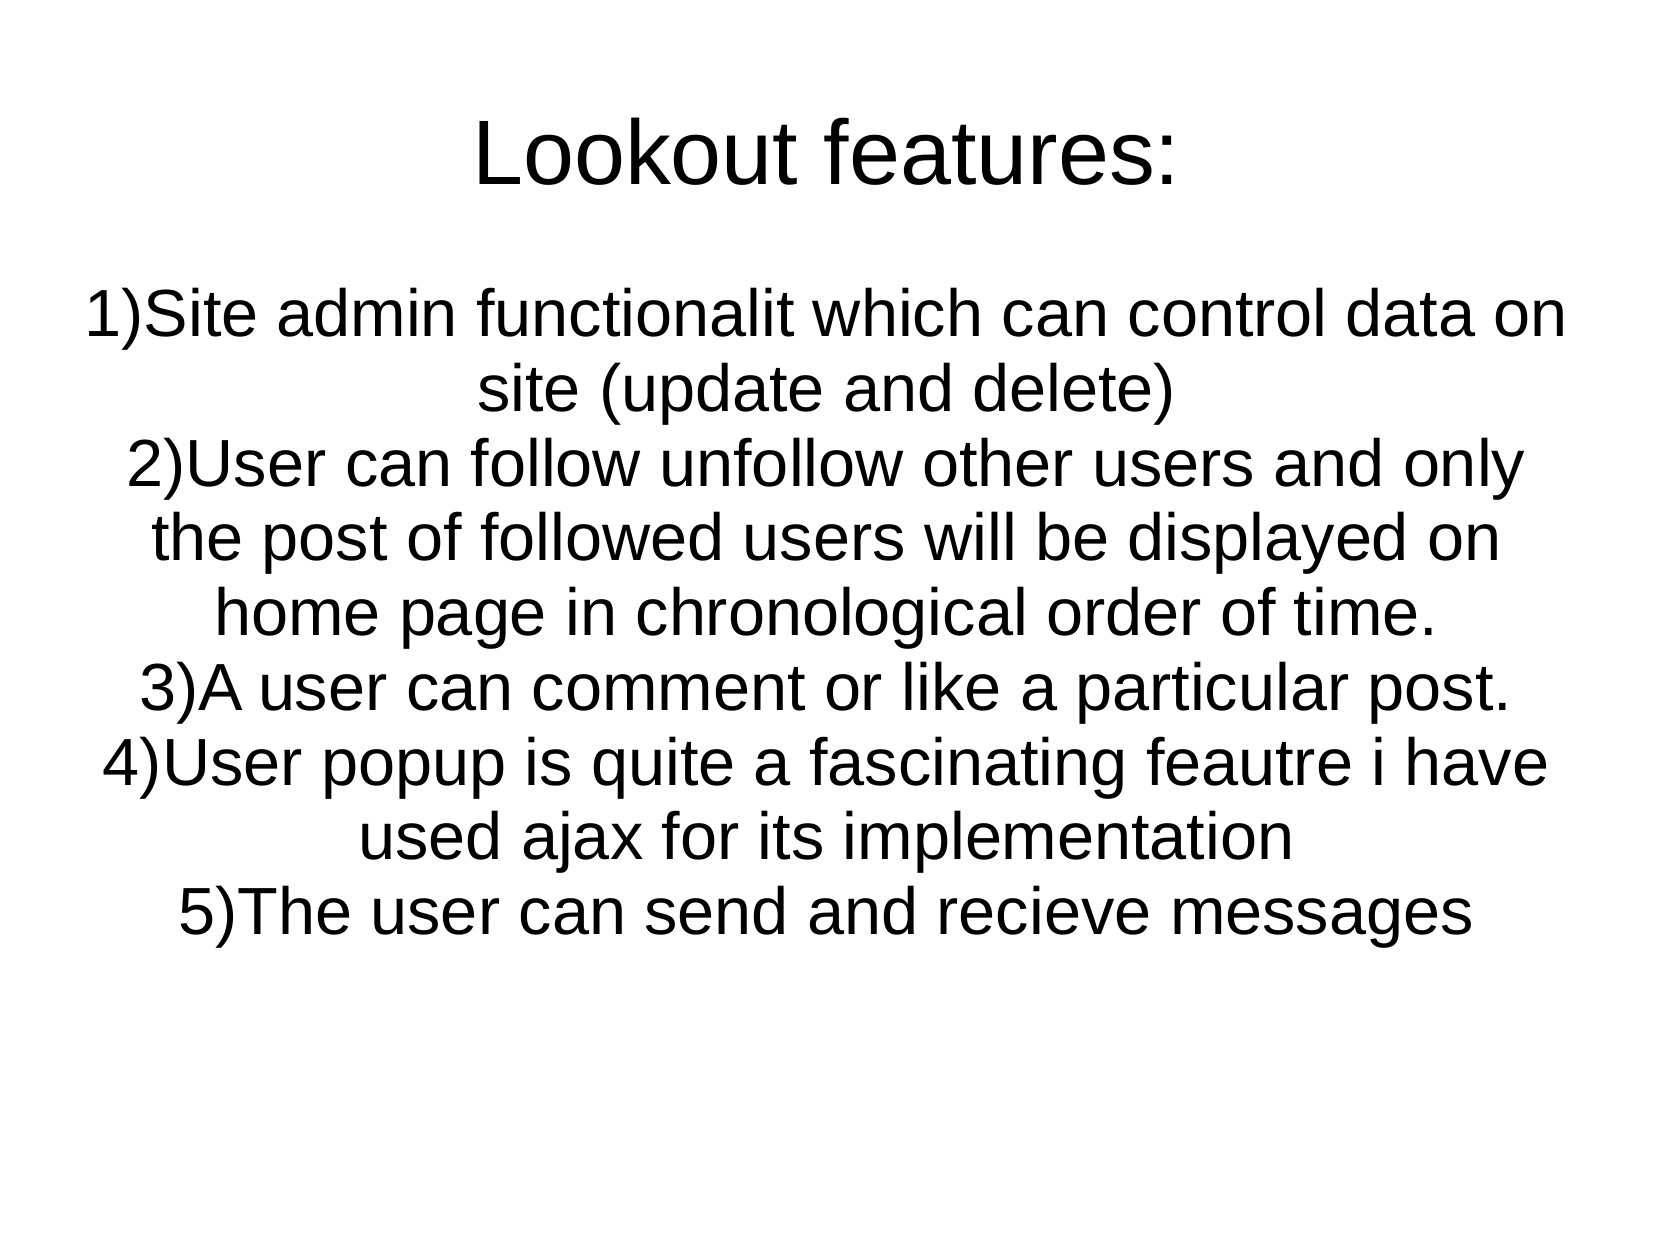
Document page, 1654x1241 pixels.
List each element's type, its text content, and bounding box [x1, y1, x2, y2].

title Lookout features: [82, 49, 1571, 257]
subtitle 1)Site admin functionalit which can control data on site (update and delete) 2)User can follow unfollow other users and only the post of followed users will be displayed on home page in chronological order of time. 3)A user can comment or like a particular post. 4)User popup is quite a fascinating feautre i have used ajax for its implementation 5)The user can send and recieve messages [82, 275, 1571, 1024]
